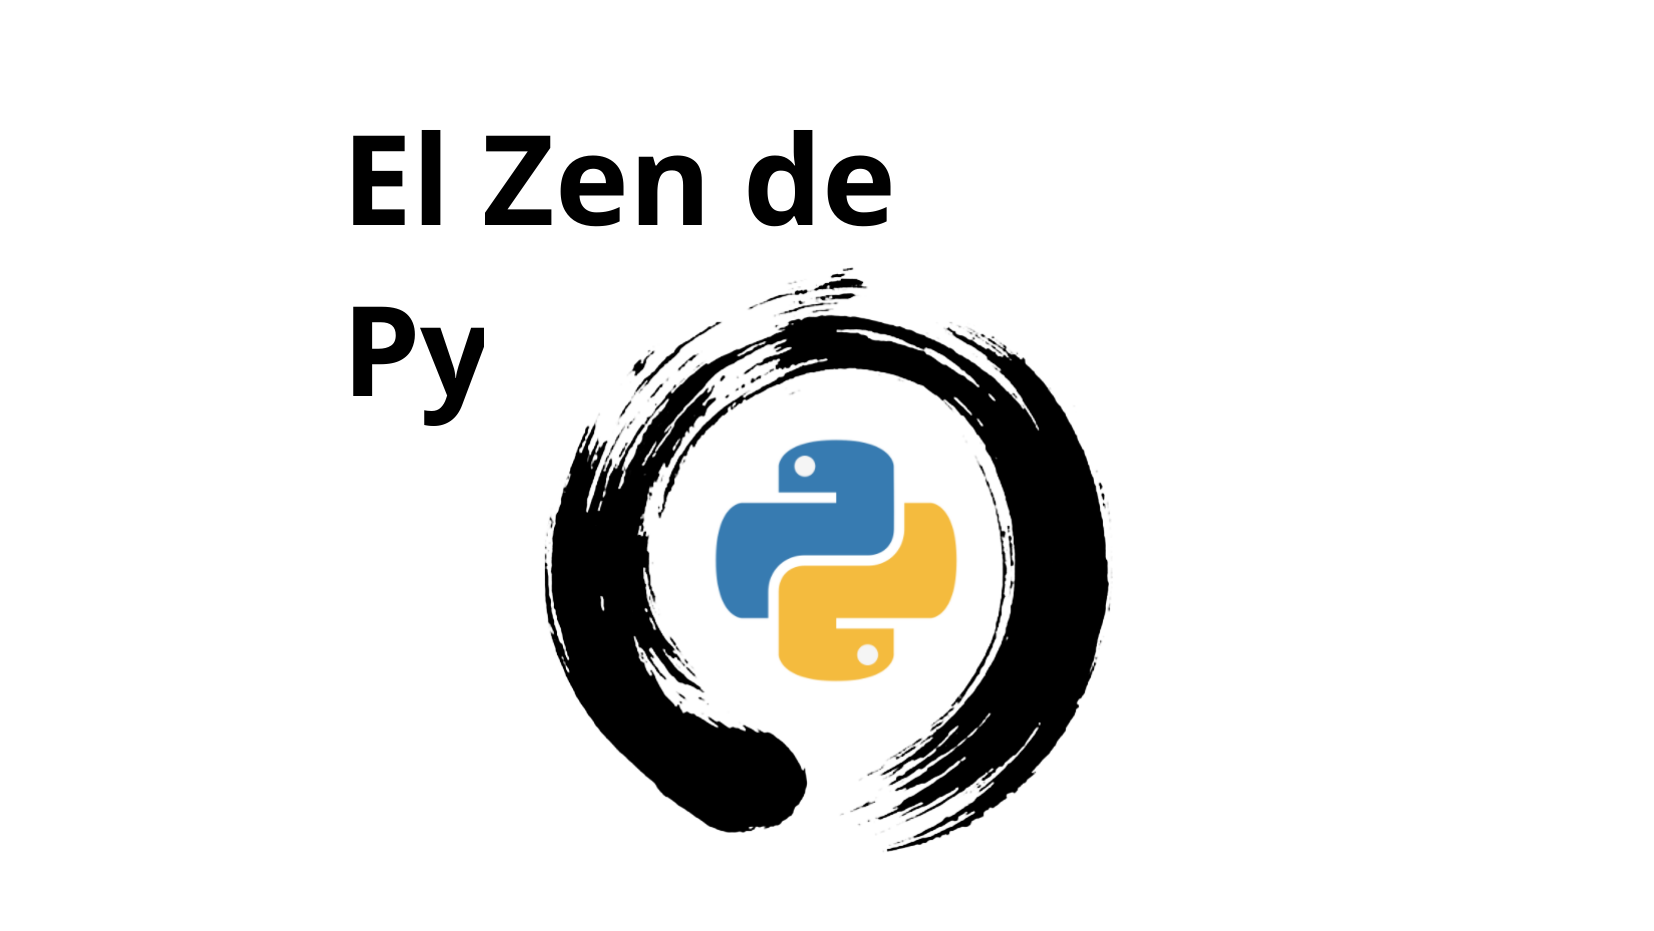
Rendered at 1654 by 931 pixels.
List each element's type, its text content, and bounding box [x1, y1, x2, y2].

picture [484, 255, 1170, 874]
text_box El Zen de Python [327, 84, 1327, 225]
